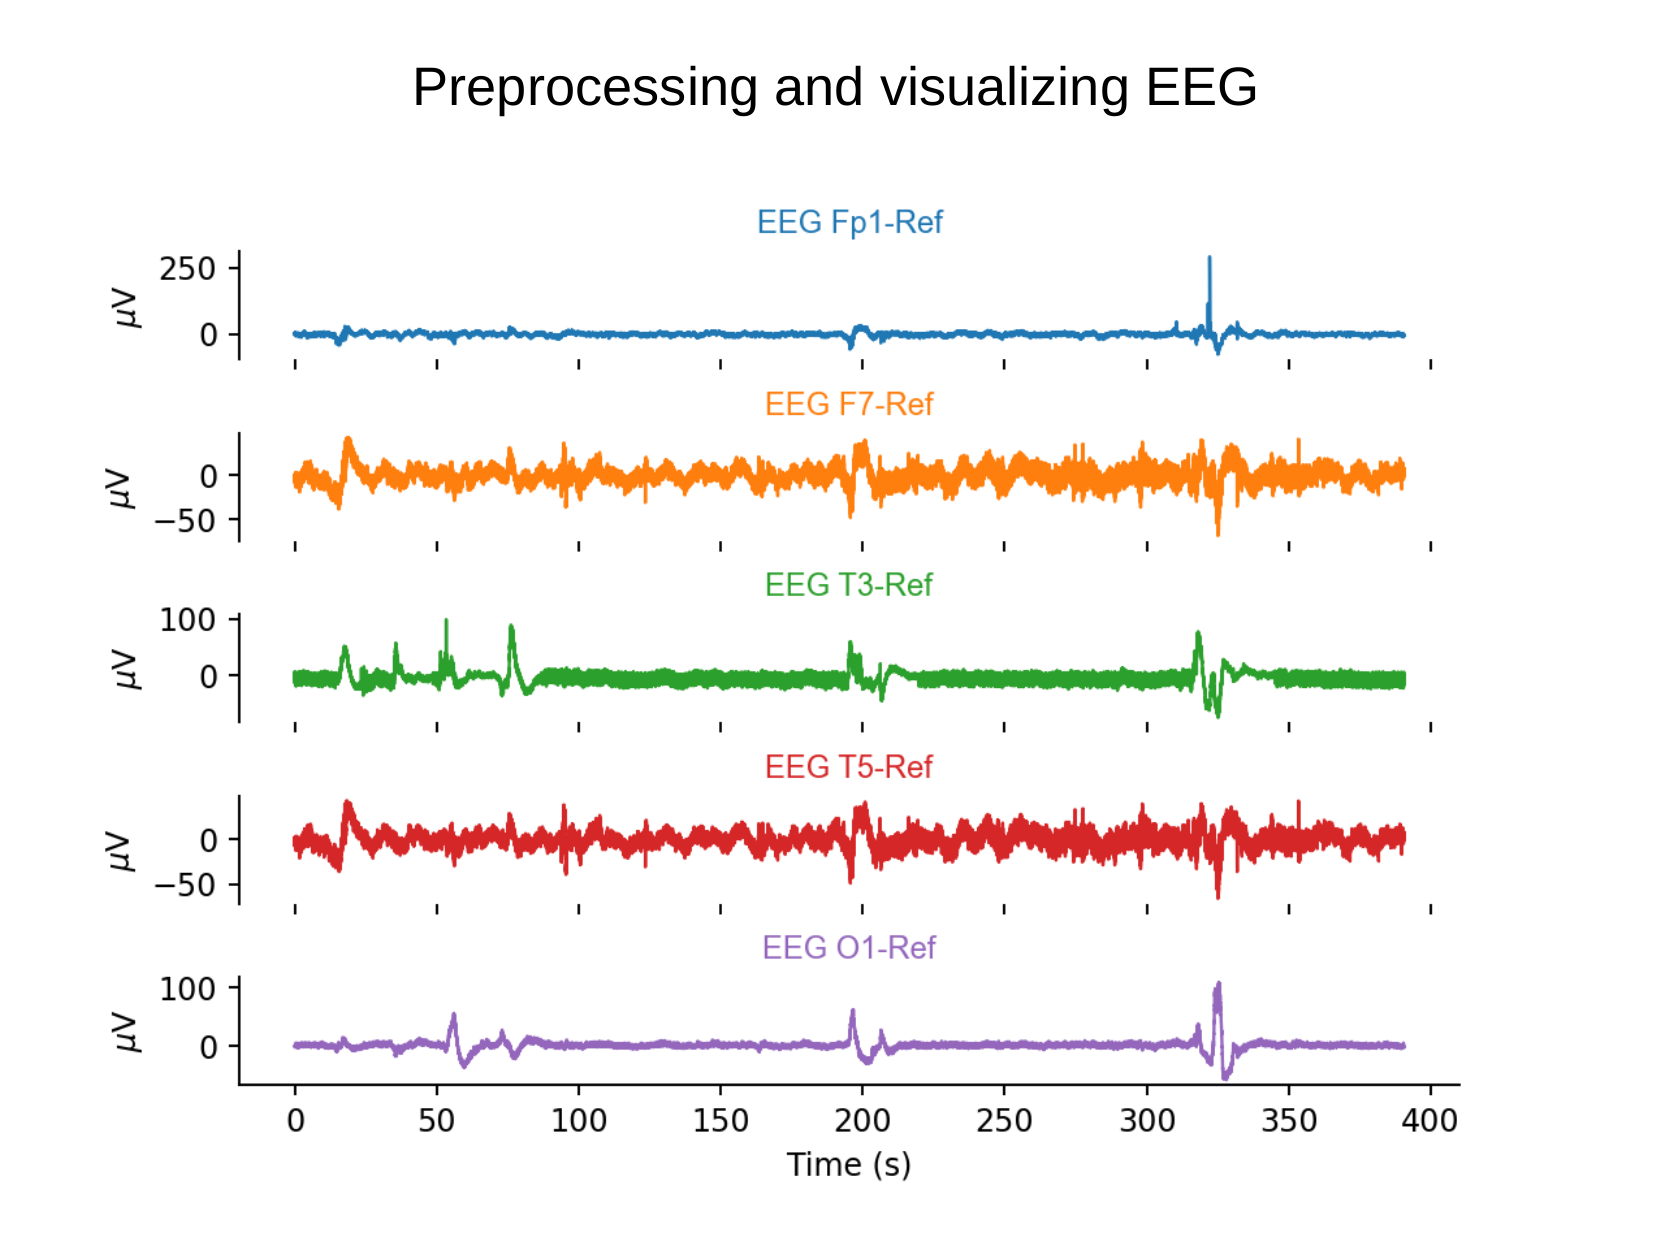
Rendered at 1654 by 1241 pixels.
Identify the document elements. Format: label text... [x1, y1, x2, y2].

text_box Preprocessing and visualizing EEG [397, 49, 1277, 125]
picture [69, 146, 1496, 1215]
